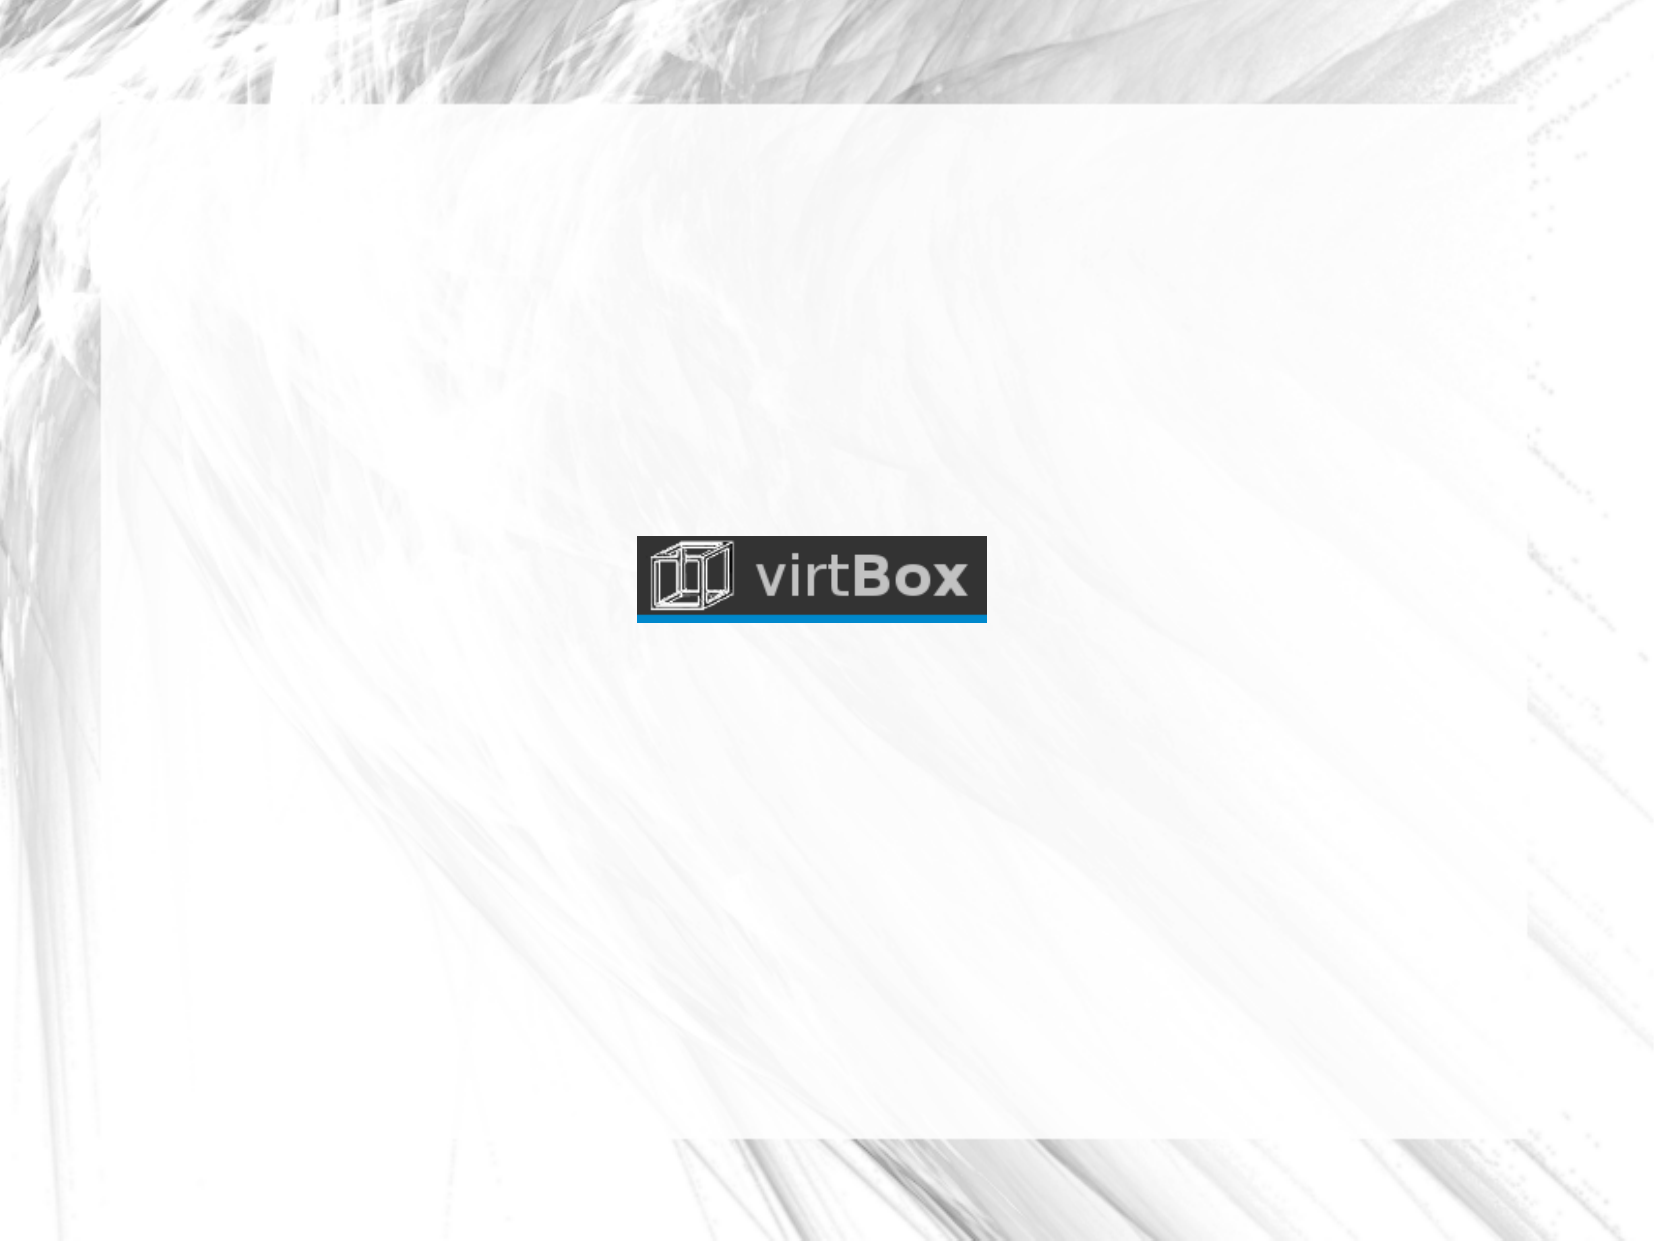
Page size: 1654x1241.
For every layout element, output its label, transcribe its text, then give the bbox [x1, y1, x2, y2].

title VirtBox [118, 496, 1506, 664]
picture [0, 0, 1654, 1241]
